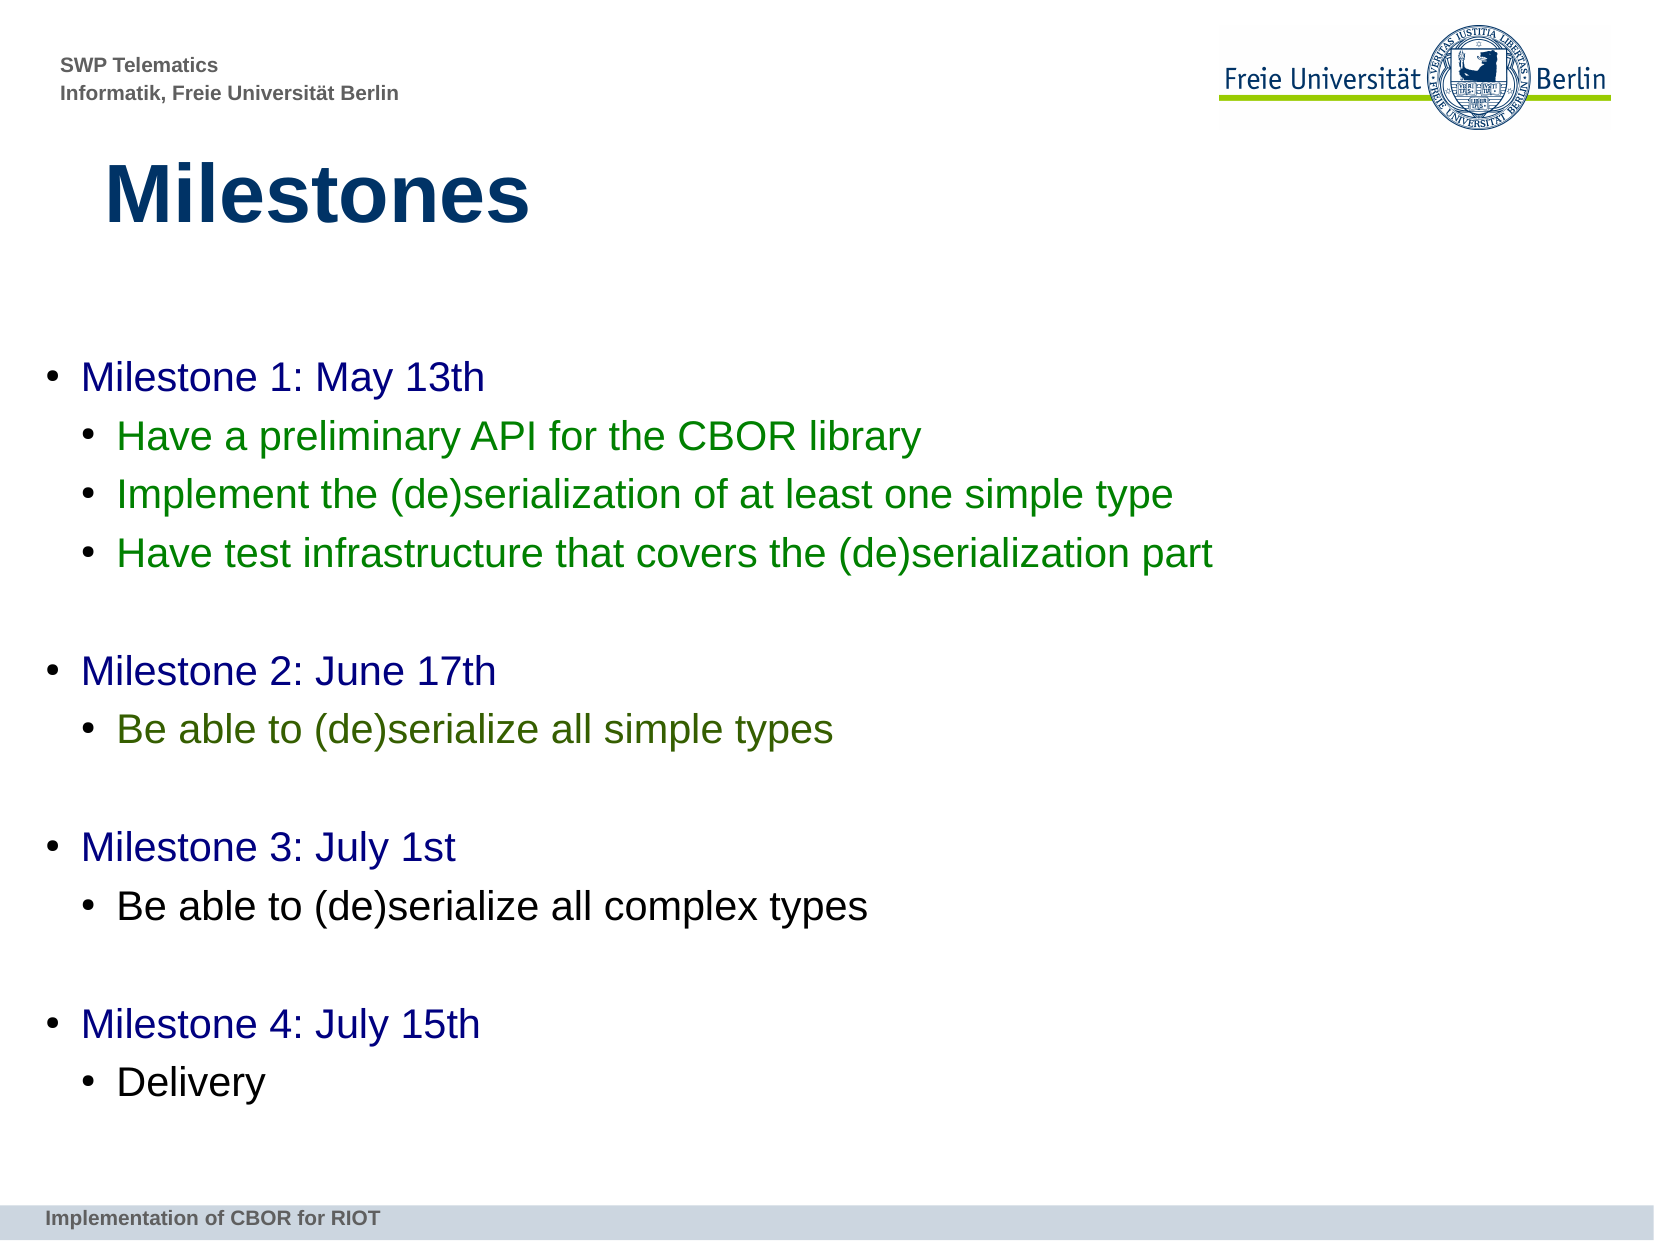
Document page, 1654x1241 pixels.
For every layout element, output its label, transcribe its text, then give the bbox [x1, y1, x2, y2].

list Milestone 1: May 13th Have a preliminary API for the CBOR library Implement the (de)serialization of at least one simple type Have test infrastructure that covers the (de)serialization part Milestone 2: June 17th Be able to (de)serialize all simple types Milestone 3: July 1st Be able to (de)serialize all complex types Milestone 4: July 15th Delivery [45, 352, 1609, 1164]
title Milestones [45, 147, 1609, 260]
picture [1219, 25, 1611, 130]
